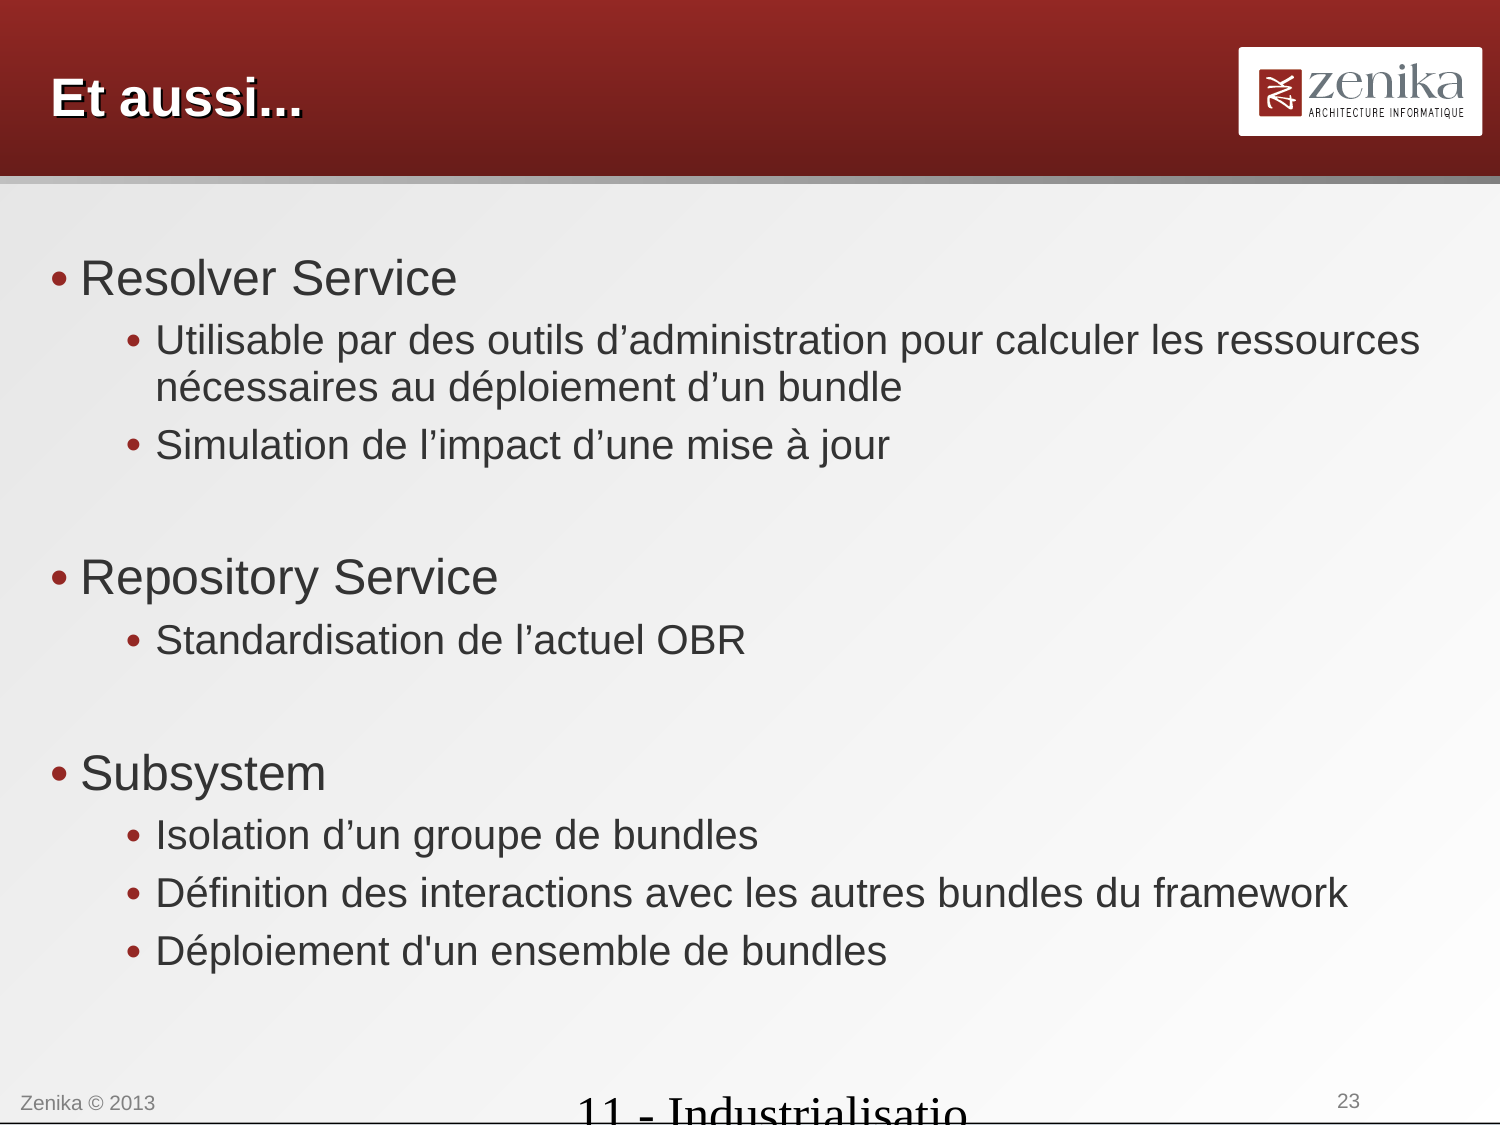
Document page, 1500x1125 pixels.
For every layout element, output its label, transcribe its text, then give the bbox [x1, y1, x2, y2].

list Resolver Service Utilisable par des outils d’administration pour calculer les ressources nécessaires au déploiement d’un bundle Simulation de l’impact d’une mise à jour Repository Service Standardisation de l’actuel OBR Subsystem Isolation d’un groupe de bundles Définition des interactions avec les autres bundles du framework Déploiement d'un ensemble de bundles [50, 249, 1435, 1064]
title Et aussi... [50, 22, 1206, 172]
picture [1257, 58, 1464, 125]
